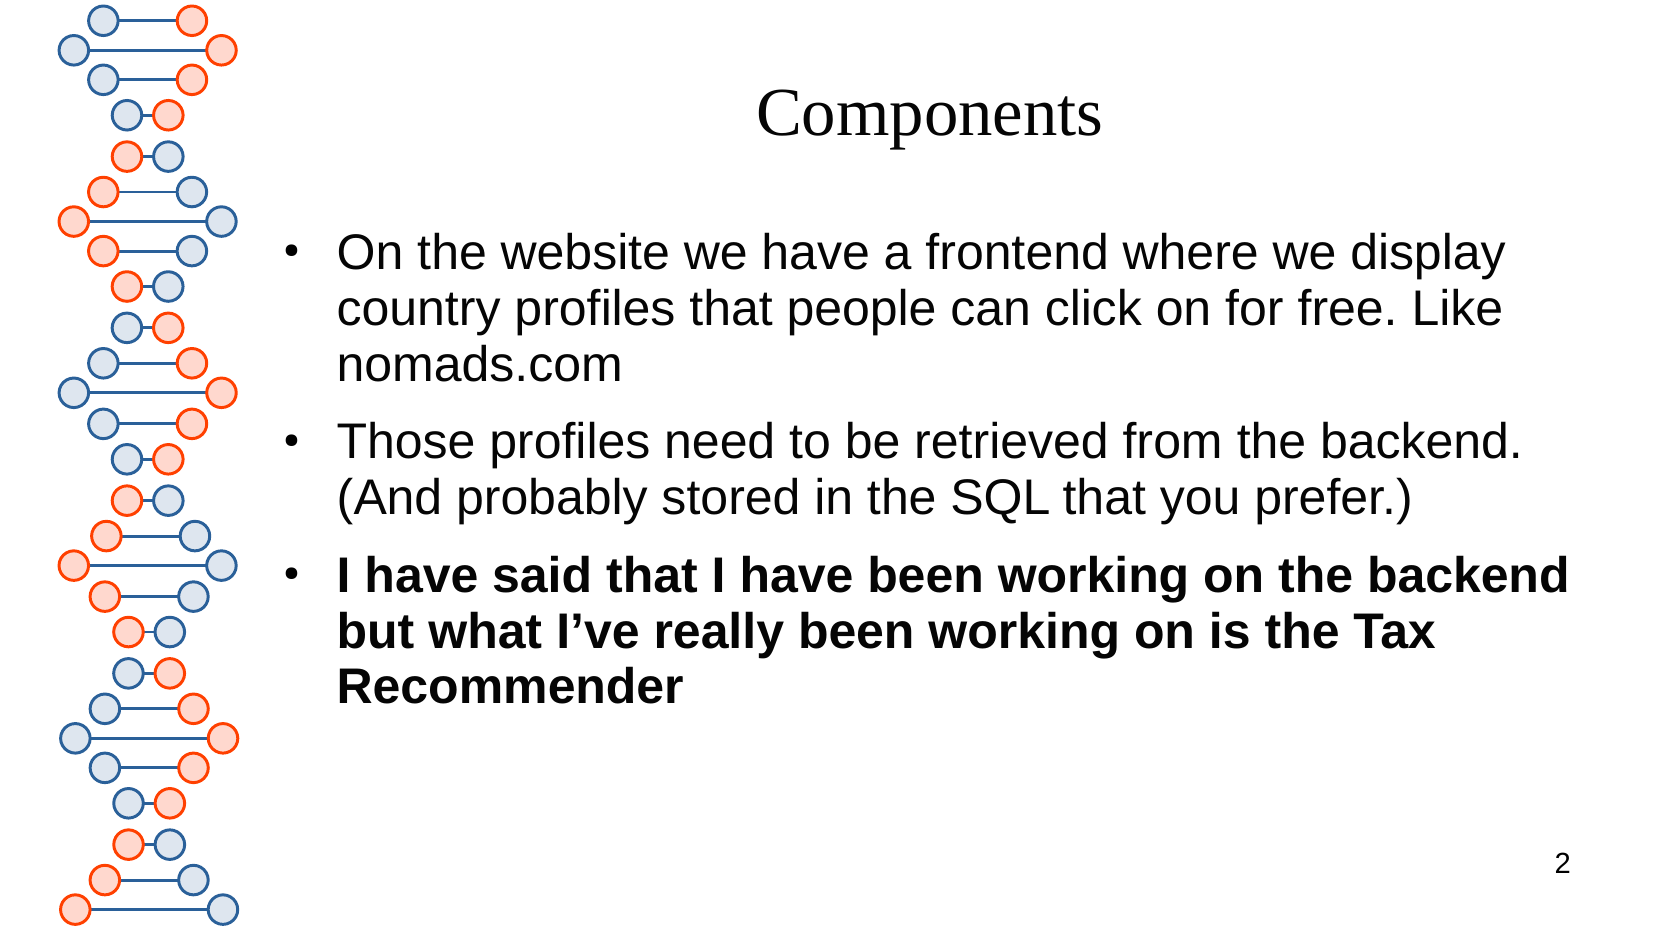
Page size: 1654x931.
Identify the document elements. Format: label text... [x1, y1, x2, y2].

list On the website we have a frontend where we display country profiles that people can click on for free. Like nomads.com Those profiles need to be retrieved from the backend. (And probably stored in the SQL that you prefer.) I have said that I have been working on the backend but what I’ve really been working on is the Tax Recommender [265, 224, 1595, 764]
title Components [265, 35, 1595, 189]
